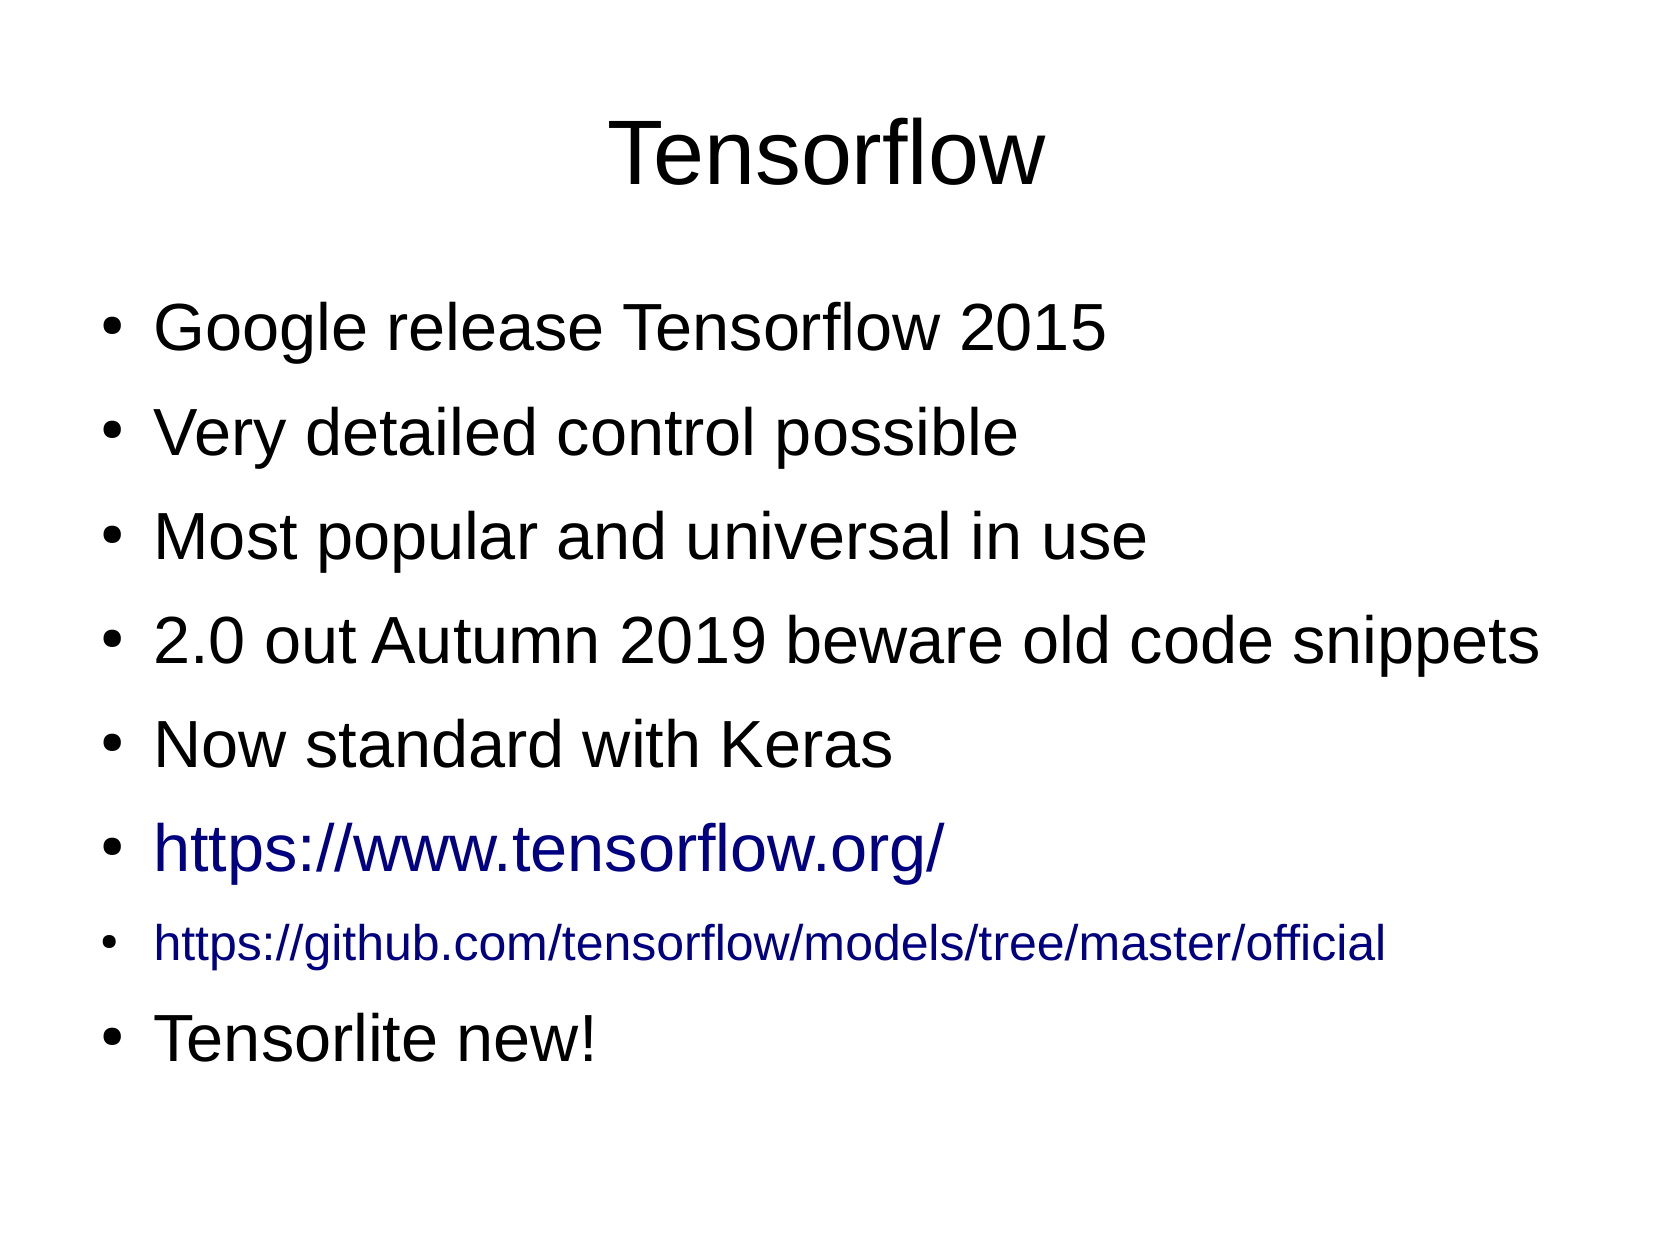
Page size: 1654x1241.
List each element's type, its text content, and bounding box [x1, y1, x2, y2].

title Tensorflow [82, 49, 1571, 257]
list Google release Tensorflow 2015 Very detailed control possible Most popular and universal in use 2.0 out Autumn 2019 beware old code snippets Now standard with Keras https://www.tensorflow.org/ https://github.com/tensorflow/models/tree/master/official Tensorlite new! [82, 290, 1571, 1109]
